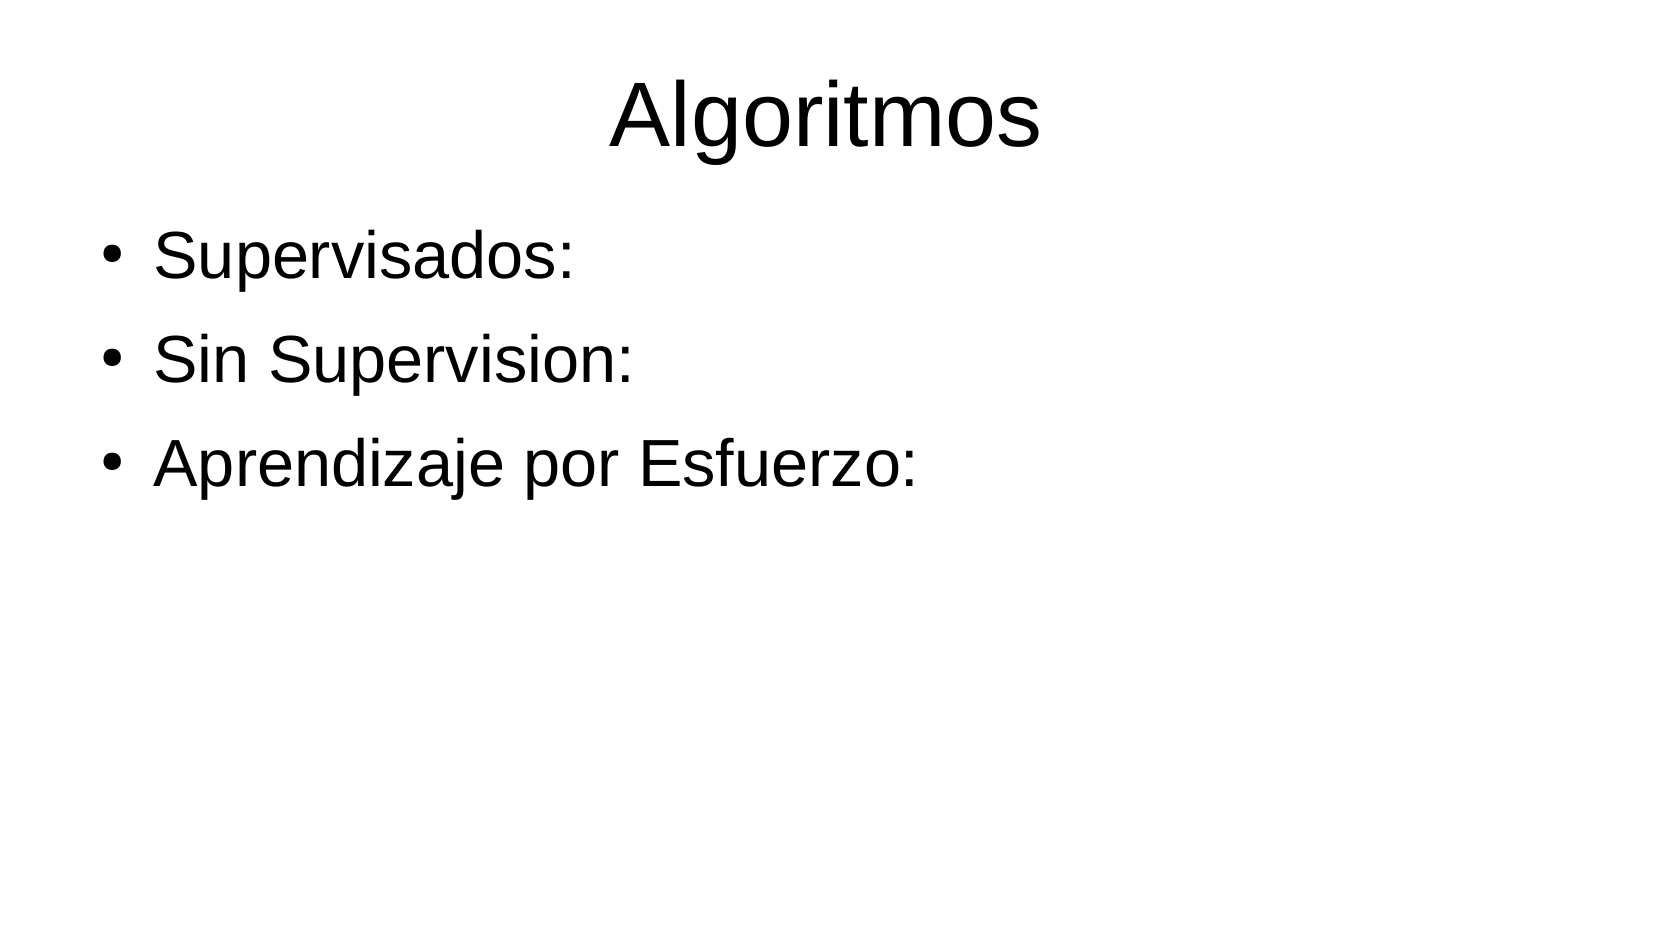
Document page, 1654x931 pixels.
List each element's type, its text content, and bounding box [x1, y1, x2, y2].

list Supervisados: Sin Supervision: Aprendizaje por Esfuerzo: [82, 217, 1571, 758]
title Algoritmos [82, 37, 1571, 193]
